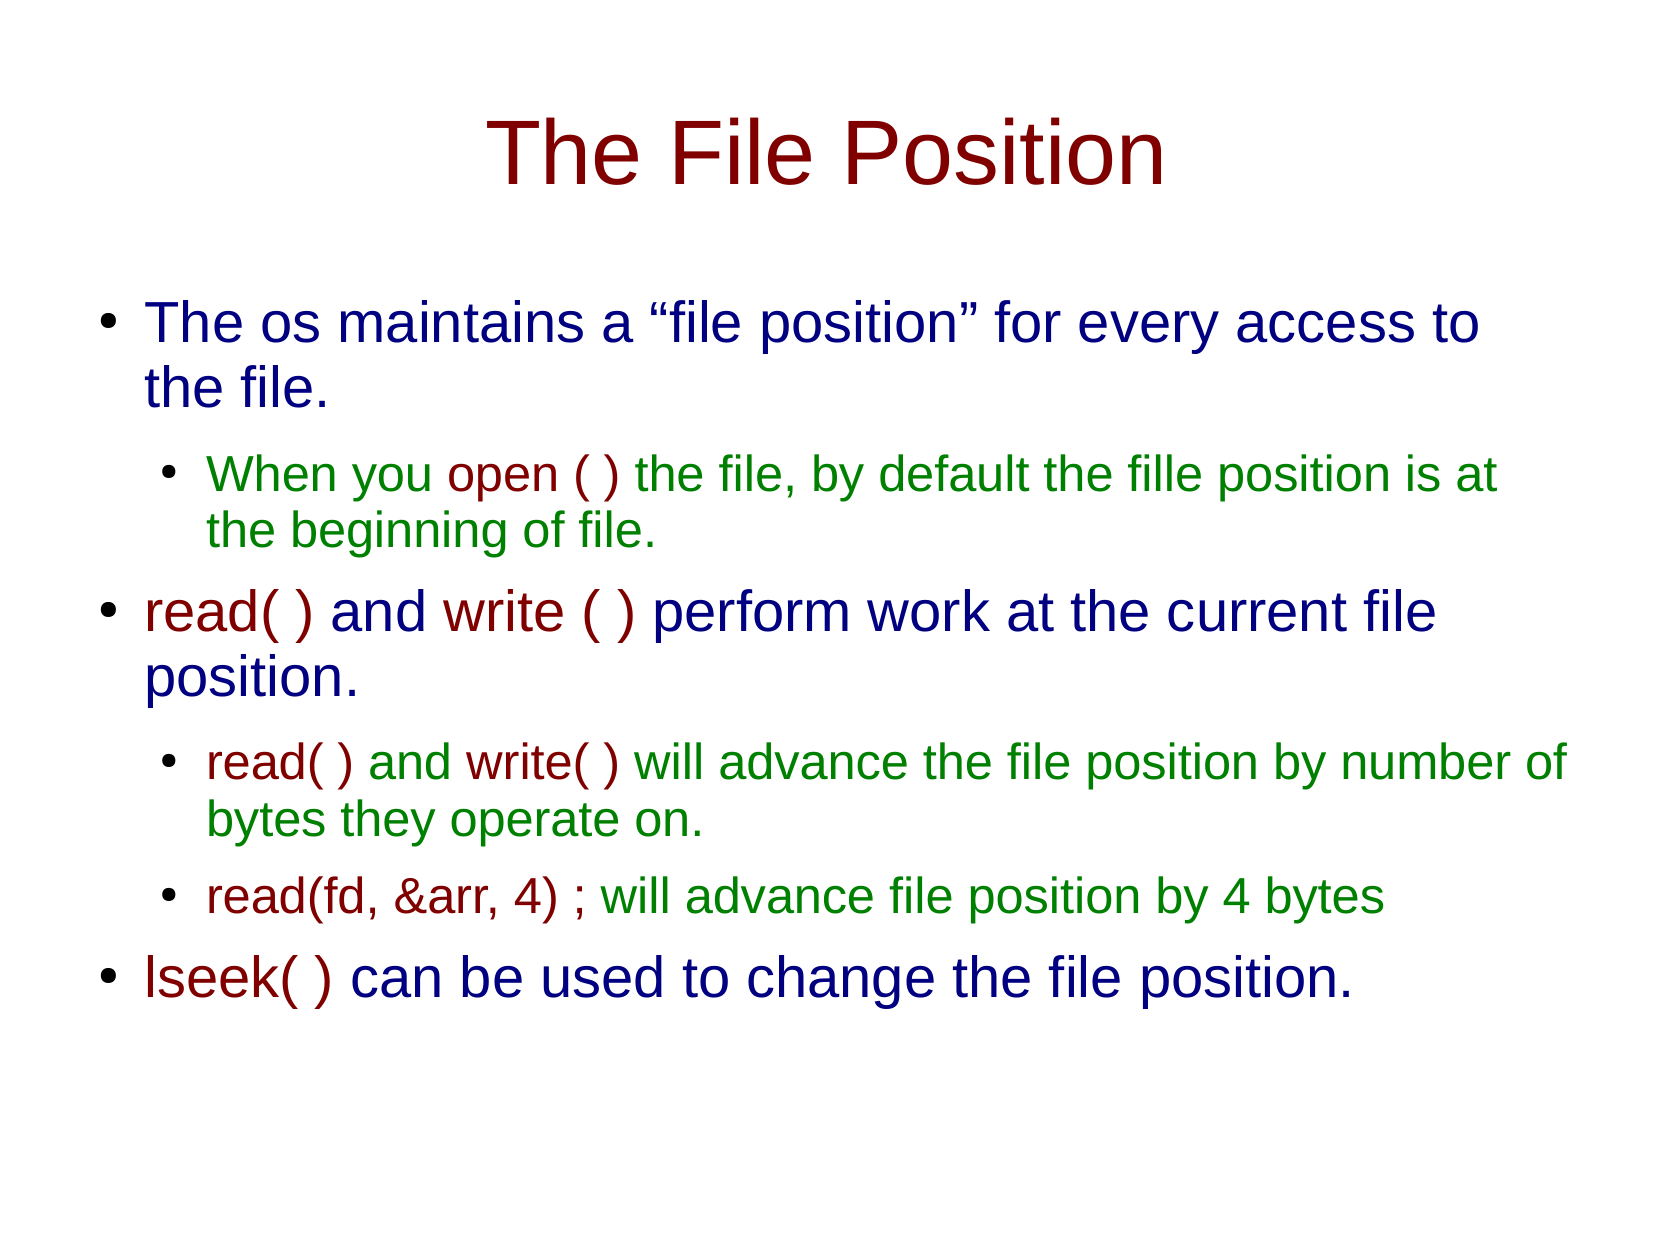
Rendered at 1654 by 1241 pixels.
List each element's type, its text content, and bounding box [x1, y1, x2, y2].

list The os maintains a “file position” for every access to the file. When you open ( ) the file, by default the fille position is at the beginning of file. read( ) and write ( ) perform work at the current file position. read( ) and write( ) will advance the file position by number of bytes they operate on. read(fd, &arr, 4) ; will advance file position by 4 bytes lseek( ) can be used to change the file position. [82, 290, 1571, 1010]
title The File Position [82, 49, 1571, 257]
